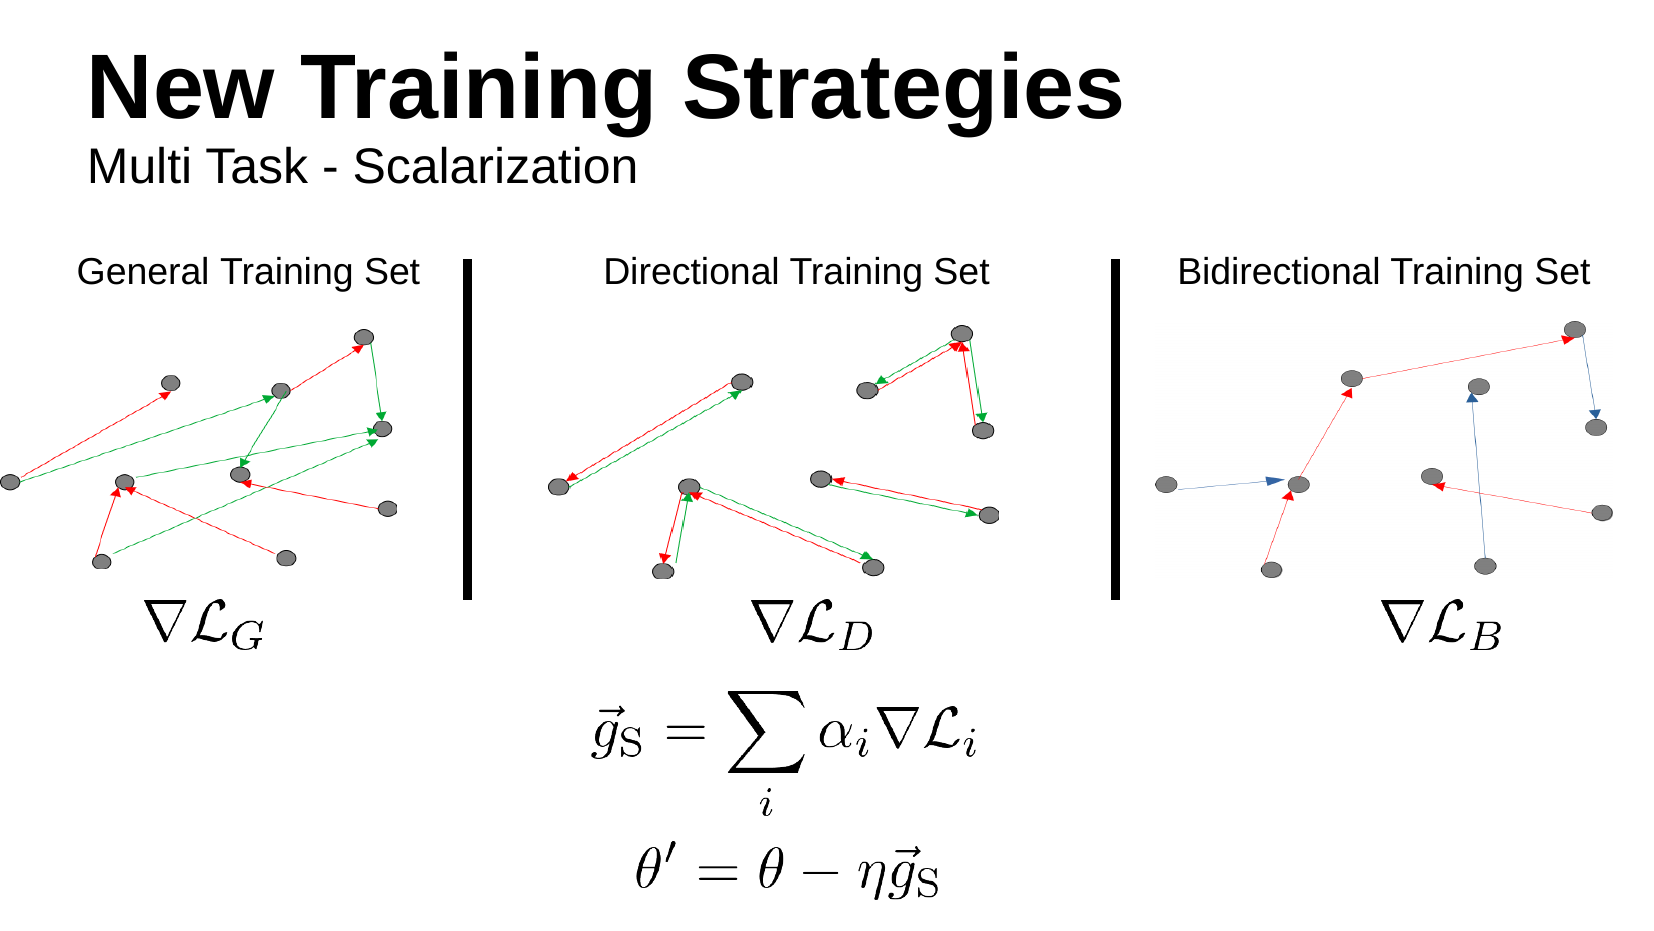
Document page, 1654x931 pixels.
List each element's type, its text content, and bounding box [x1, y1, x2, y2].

title New Training Strategies Multi Task - Scalarization [86, 35, 1576, 194]
text_box Bidirectional Training Set [1162, 243, 1620, 301]
picture [143, 599, 263, 650]
picture [0, 329, 427, 569]
picture [750, 599, 872, 650]
text_box Directional Training Set [588, 243, 1051, 301]
picture [591, 691, 976, 816]
picture [636, 840, 938, 901]
text_box General Training Set [61, 243, 451, 301]
picture [1380, 599, 1501, 650]
picture [1155, 321, 1613, 578]
picture [548, 325, 1035, 579]
